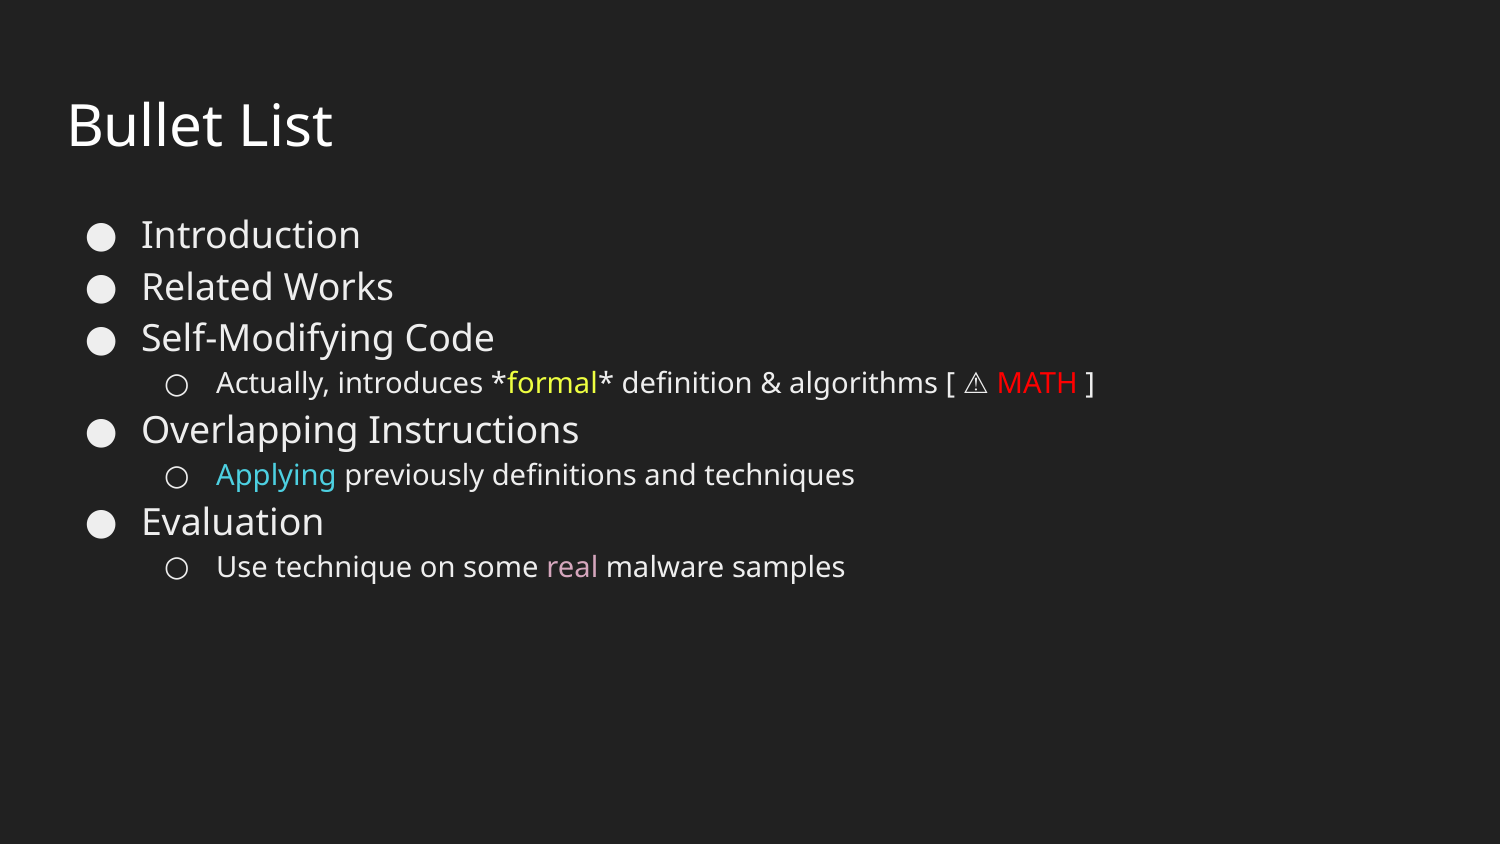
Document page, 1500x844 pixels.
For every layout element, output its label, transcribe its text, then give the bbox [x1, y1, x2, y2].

title Bullet List [51, 72, 1449, 167]
list Introduction Related Works Self-Modifying Code Actually, introduces *formal* definition & algorithms [ ⚠️ MATH ] Overlapping Instructions Applying previously definitions and techniques Evaluation Use technique on some real malware samples [51, 189, 1449, 750]
